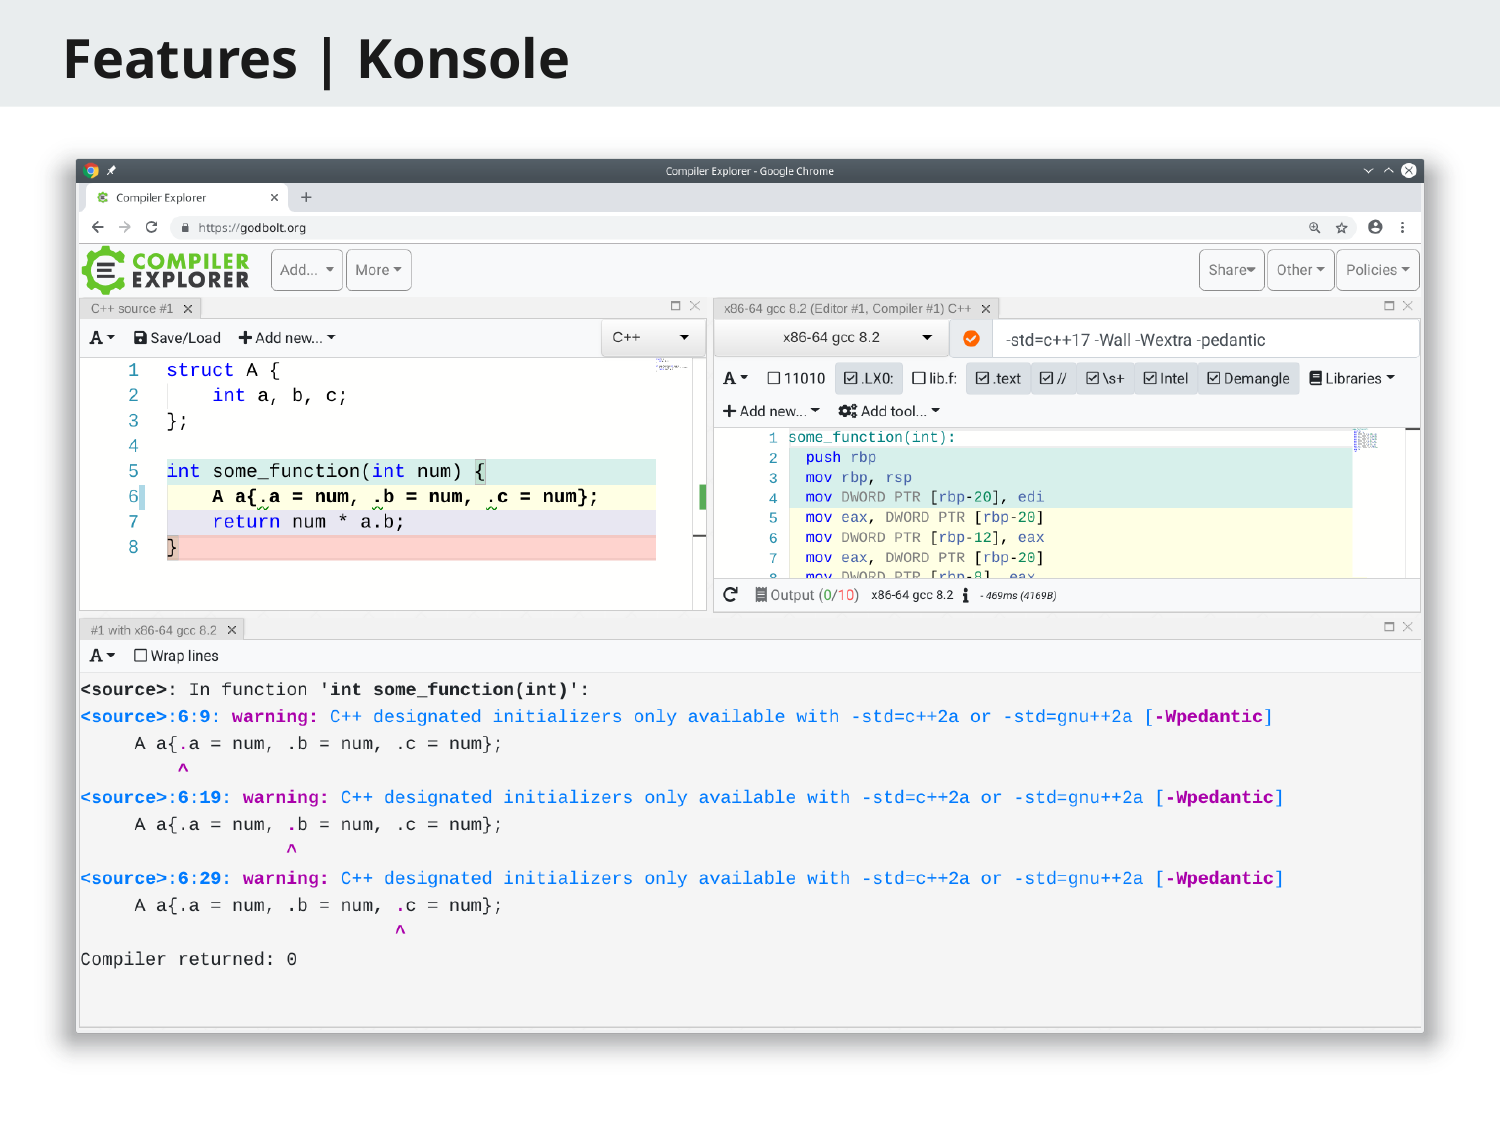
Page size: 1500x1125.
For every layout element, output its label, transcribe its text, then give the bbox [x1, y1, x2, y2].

title Features | Konsole [47, 9, 1309, 103]
picture [24, 127, 1475, 1084]
